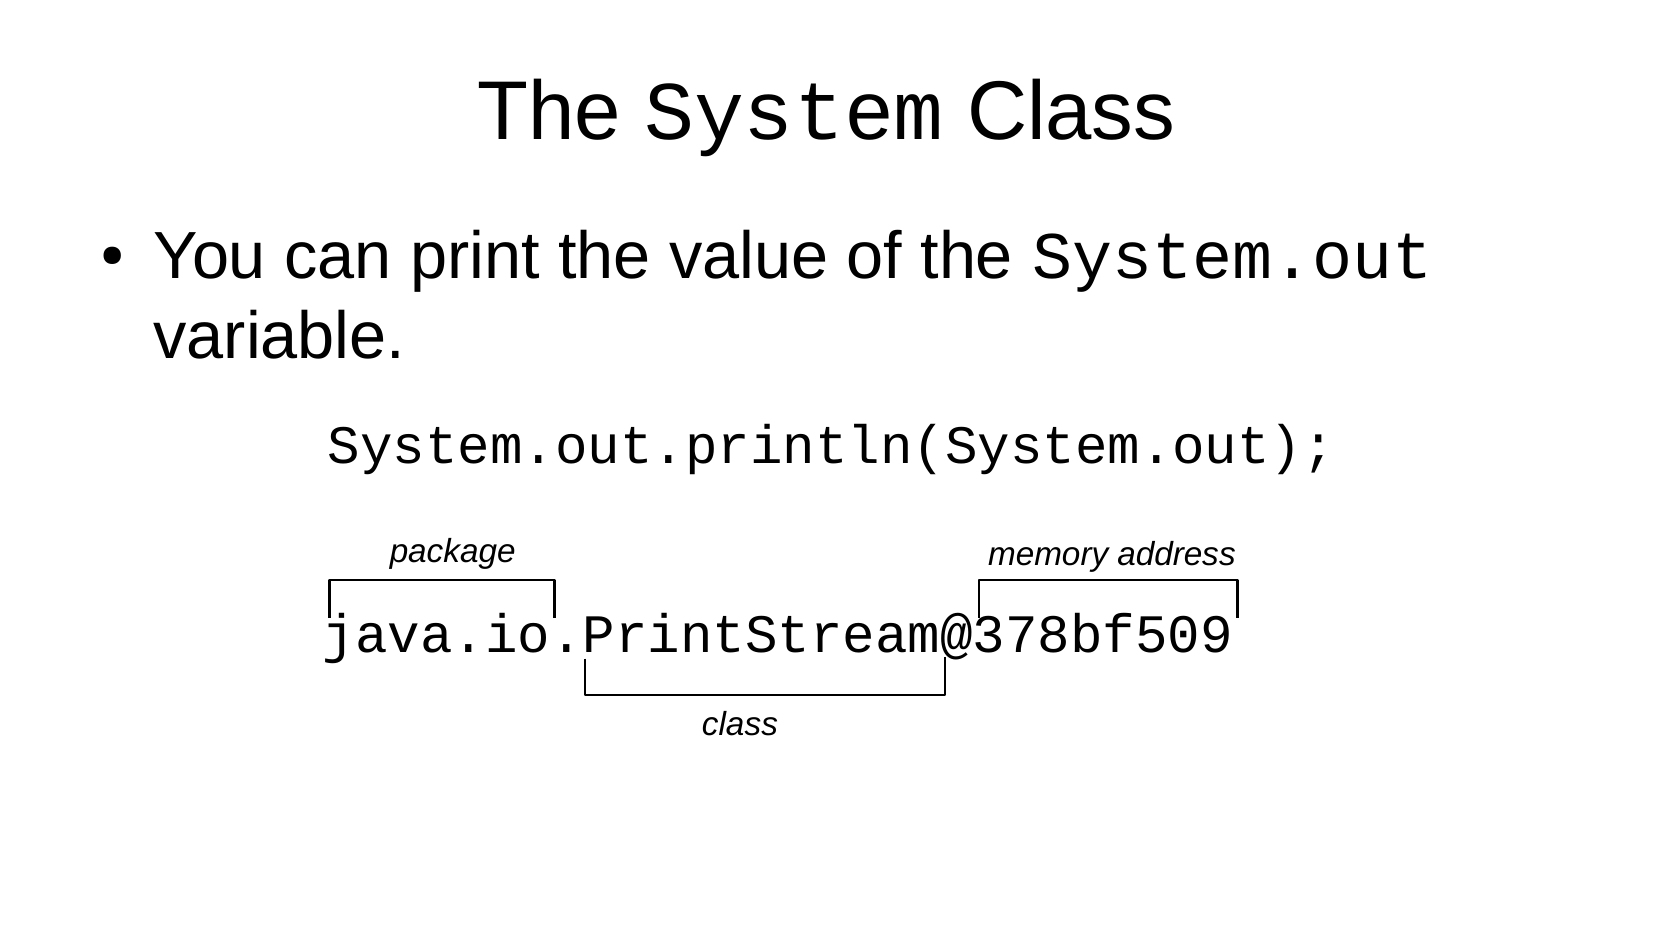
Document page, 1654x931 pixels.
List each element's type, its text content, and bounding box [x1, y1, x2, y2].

text_box java.io.PrintStream@378bf509 [307, 600, 1248, 677]
text_box class [687, 698, 793, 751]
title The System Class [82, 37, 1571, 193]
list You can print the value of the System.out variable. [82, 217, 1571, 376]
text_box package [375, 525, 531, 578]
text_box memory address [973, 528, 1252, 581]
text_box System.out.println(System.out); [312, 411, 1351, 488]
